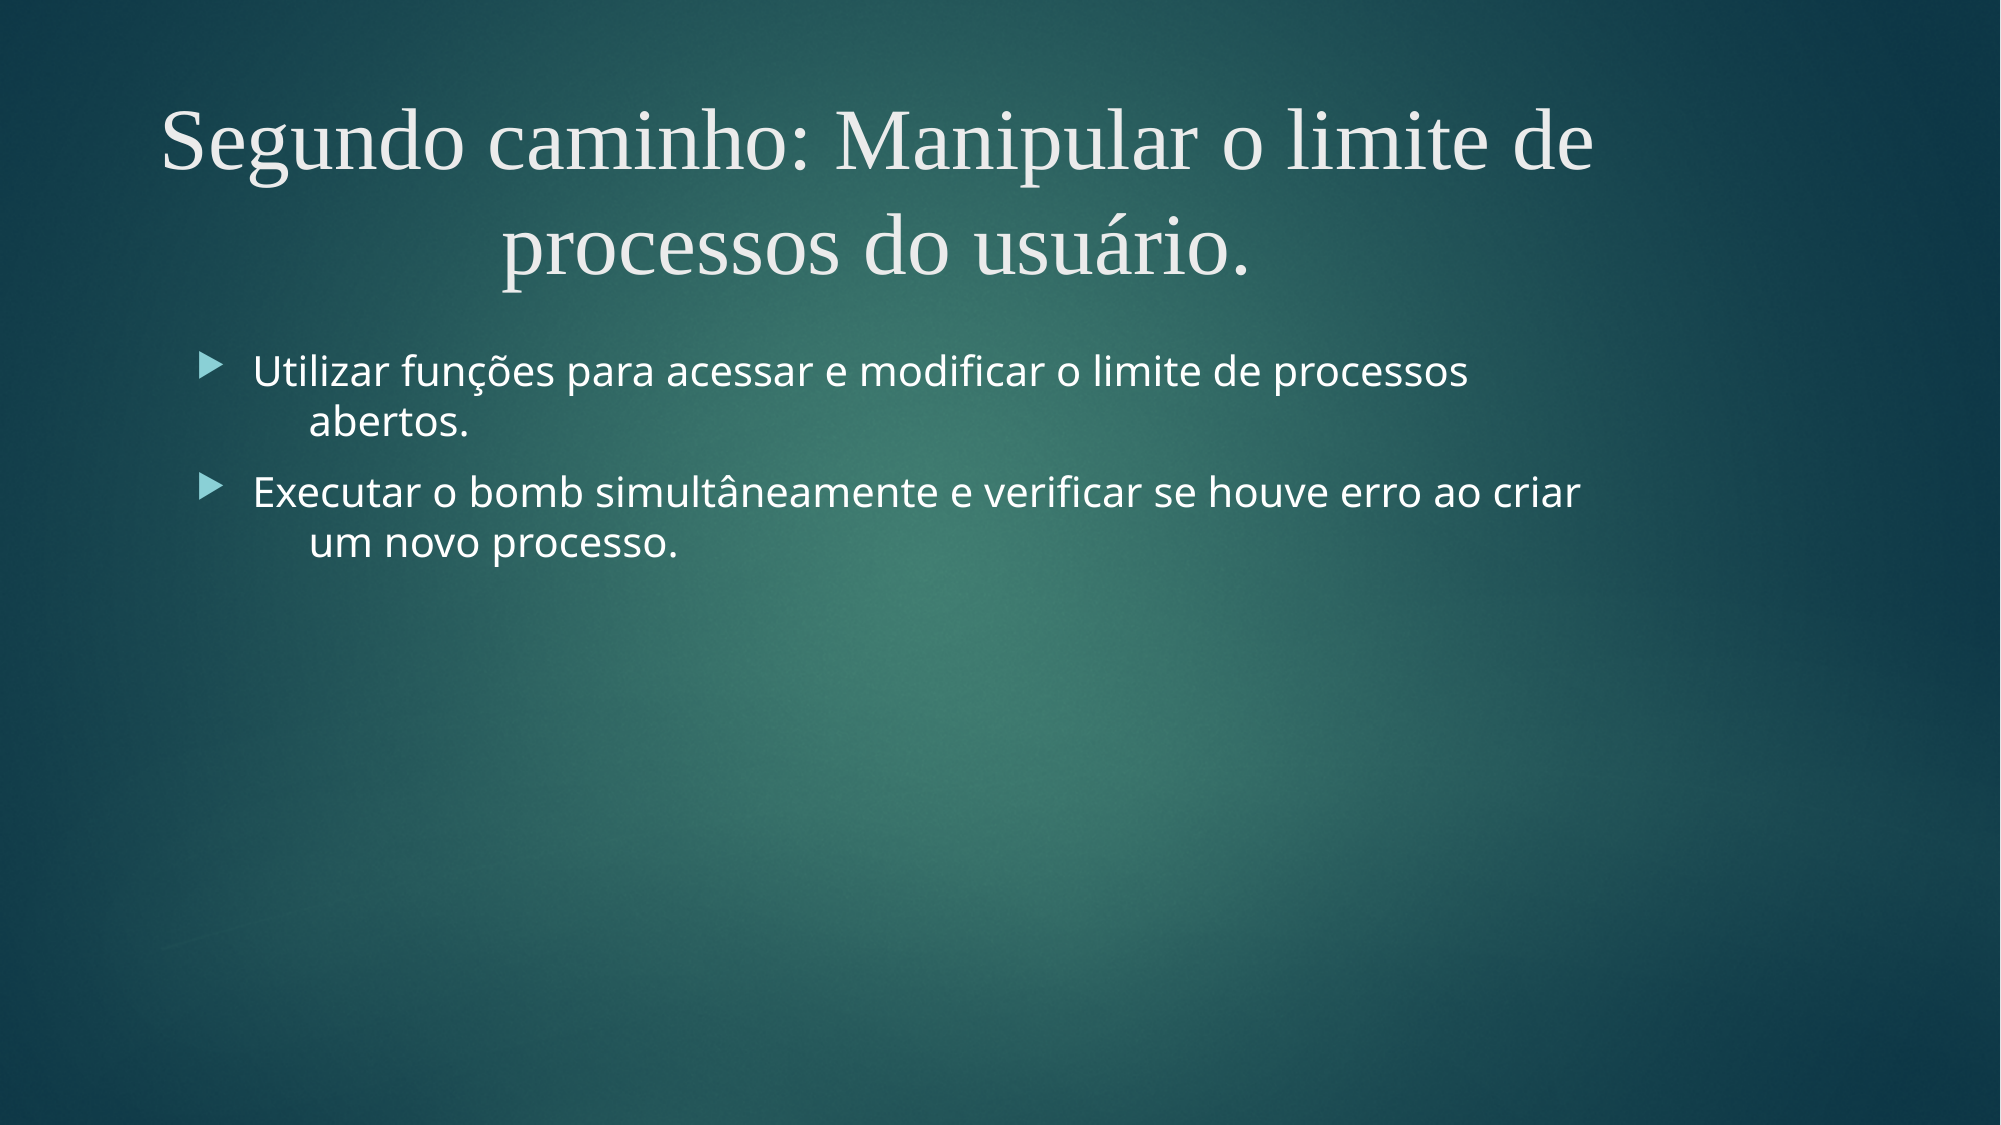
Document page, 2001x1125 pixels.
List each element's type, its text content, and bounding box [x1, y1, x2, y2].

list Utilizar funções para acessar e modificar o limite de processos abertos. Executar o bomb simultâneamente e verificar se houve erro ao criar um novo processo. [181, 336, 1649, 1026]
title Segundo caminho: Manipular o limite de processos do usuário. [106, 74, 1649, 305]
